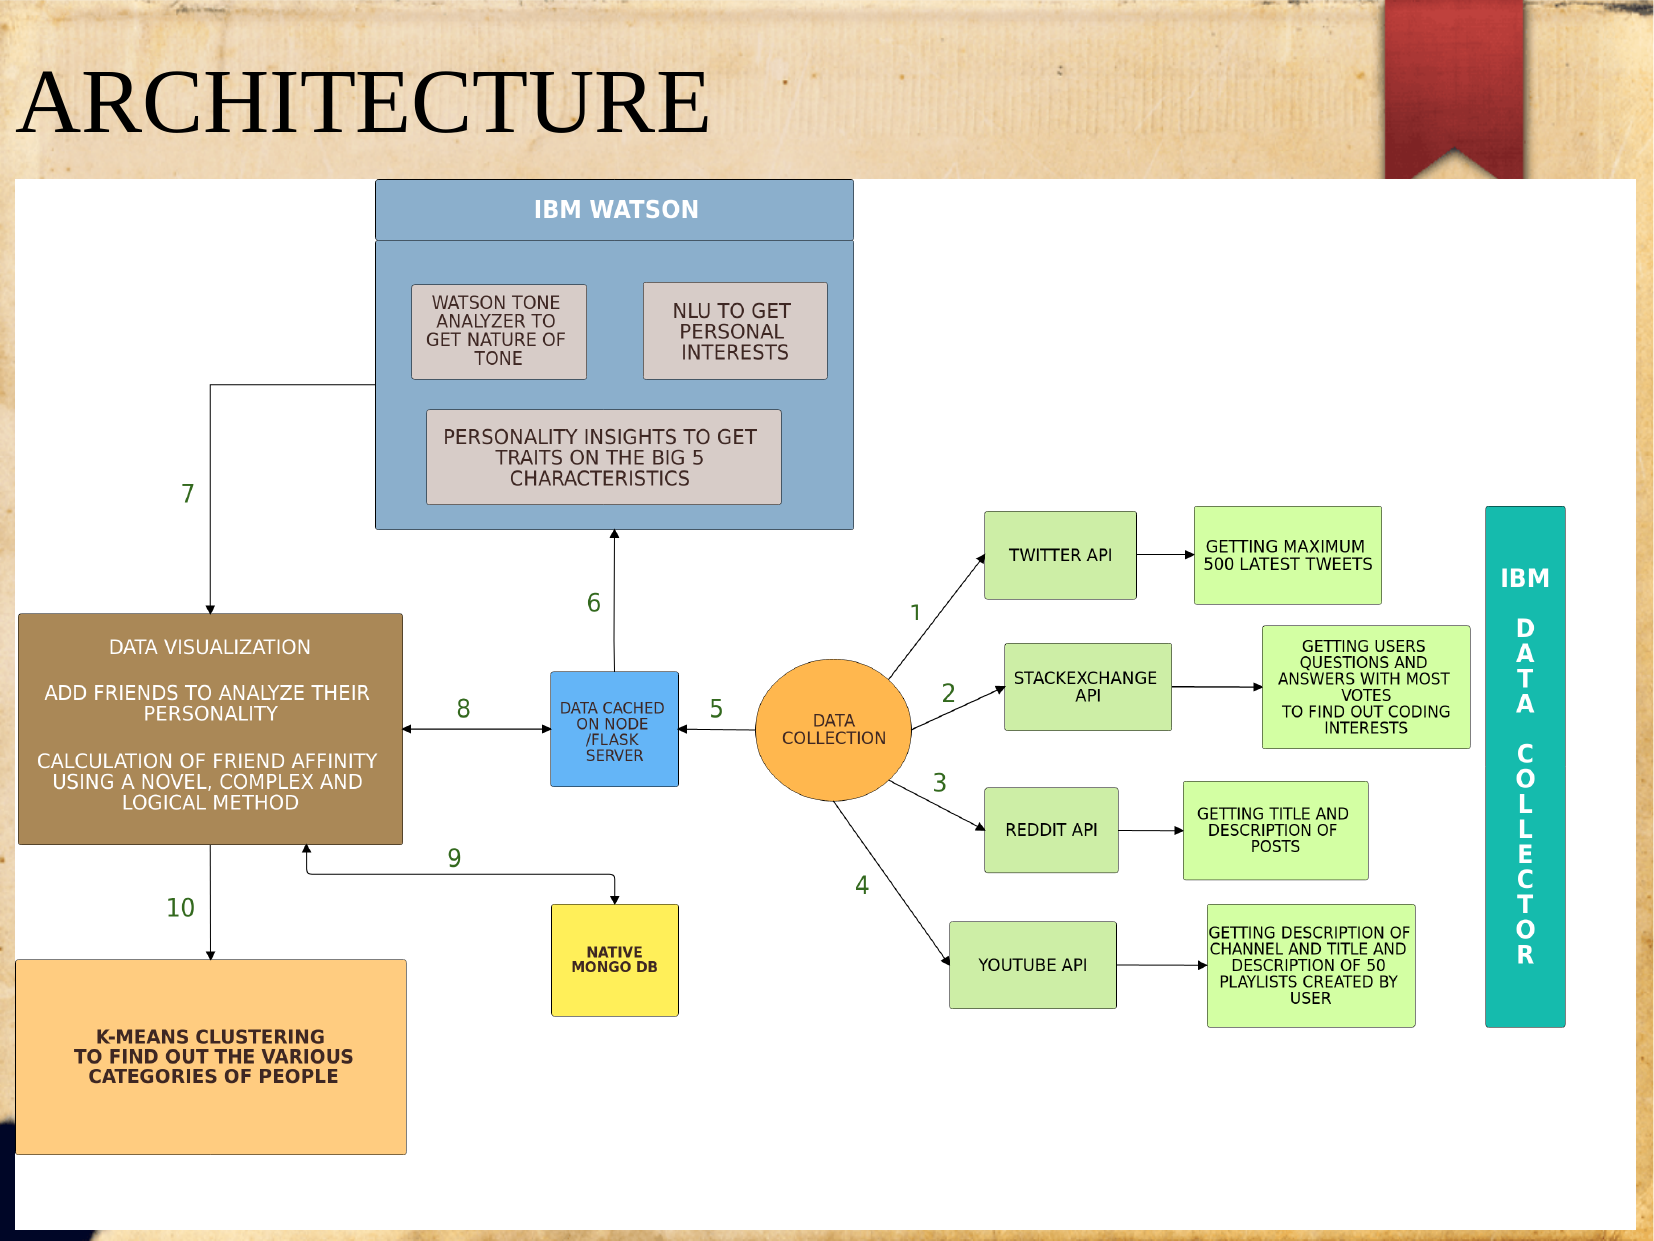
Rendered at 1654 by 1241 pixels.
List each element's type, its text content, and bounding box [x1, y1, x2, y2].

picture [0, 0, 1654, 1241]
title ARCHITECTURE [15, 8, 1279, 179]
